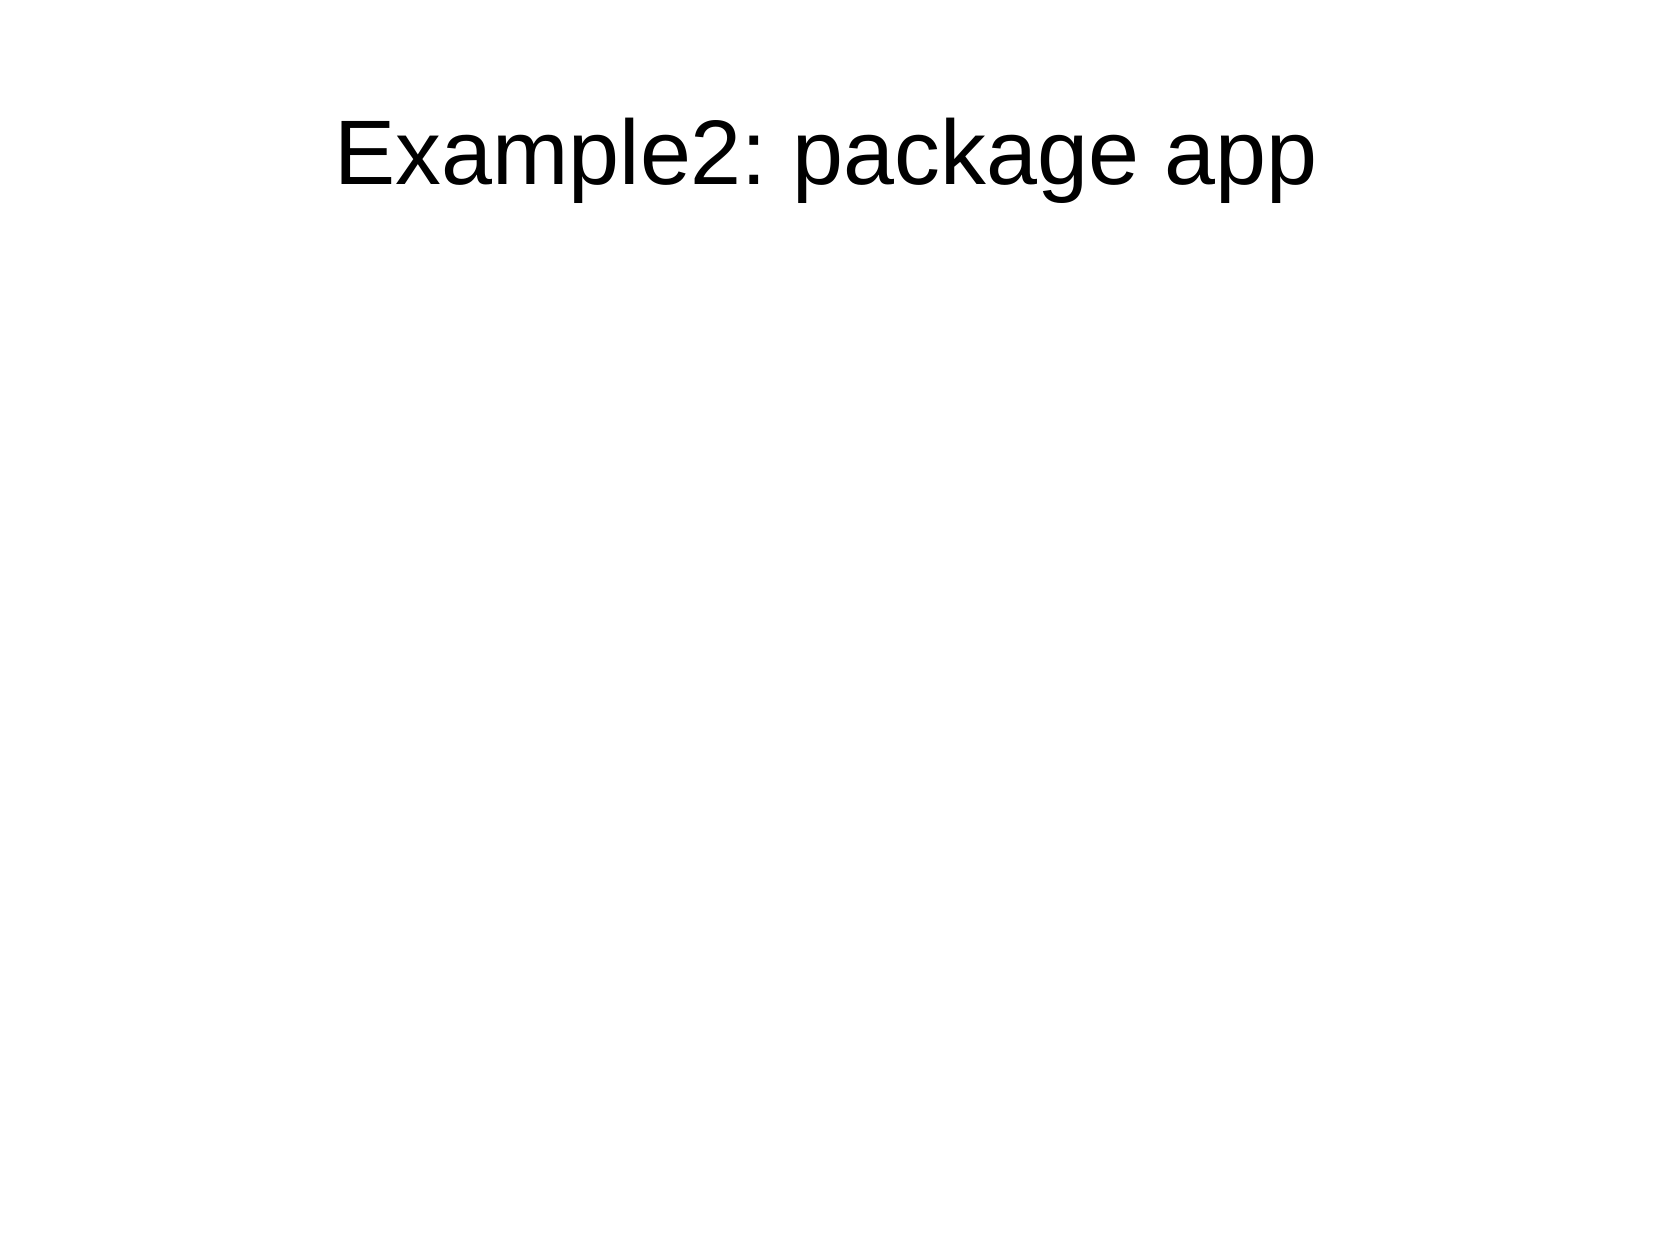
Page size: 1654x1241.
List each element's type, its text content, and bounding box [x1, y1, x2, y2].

title Example2: package app [82, 49, 1571, 257]
